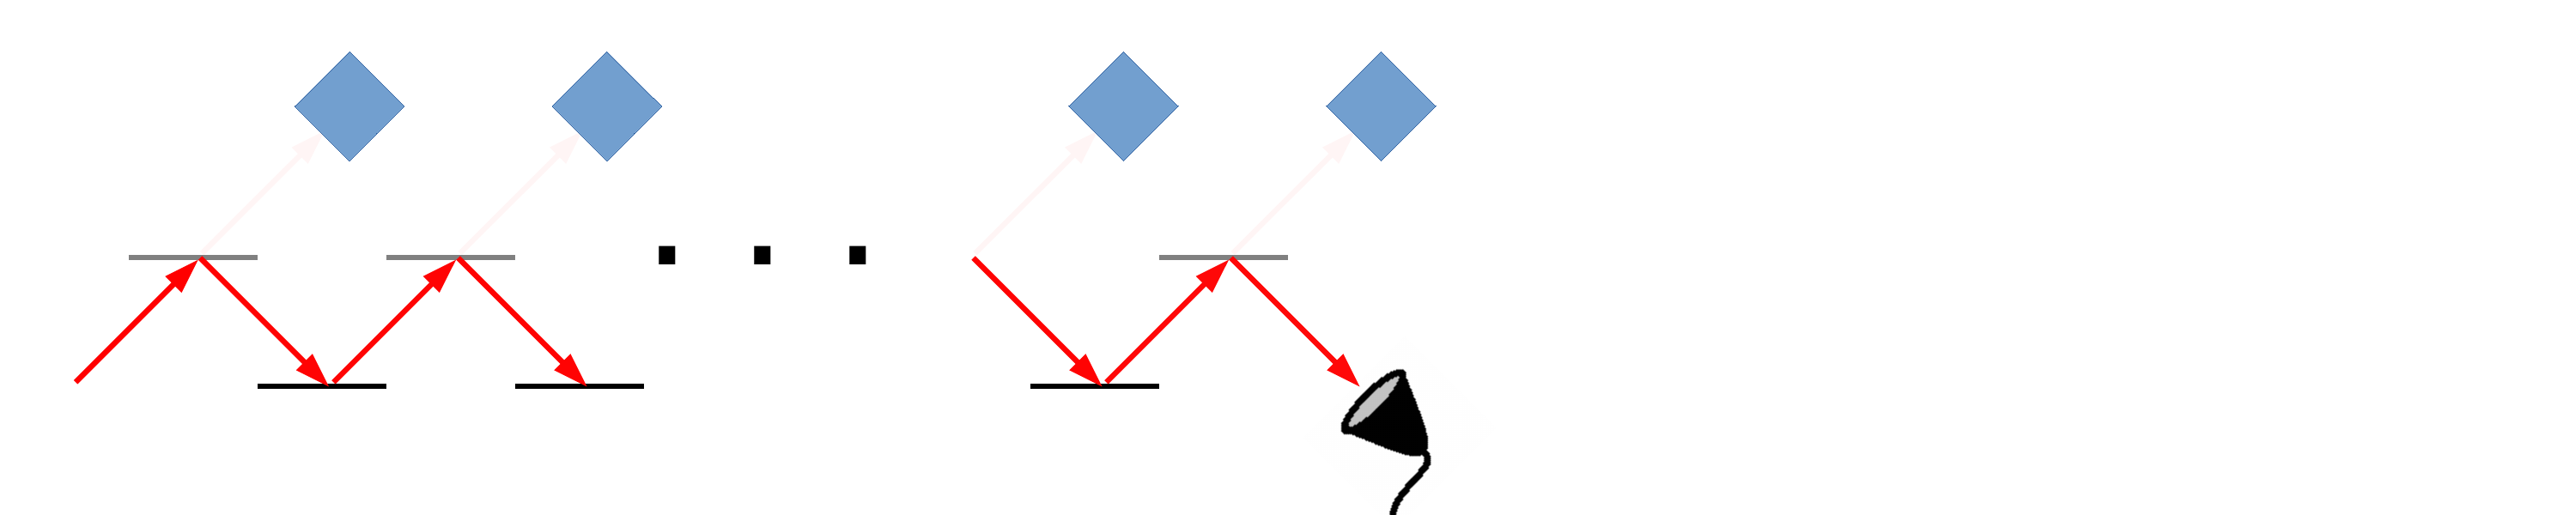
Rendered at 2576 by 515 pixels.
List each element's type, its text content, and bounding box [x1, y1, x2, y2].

text_box [295, 52, 404, 161]
text_box [552, 52, 659, 161]
text_box [1326, 52, 1437, 161]
text_box [1068, 52, 1179, 161]
picture [1303, 336, 1496, 515]
text_box . . . [630, 102, 914, 515]
